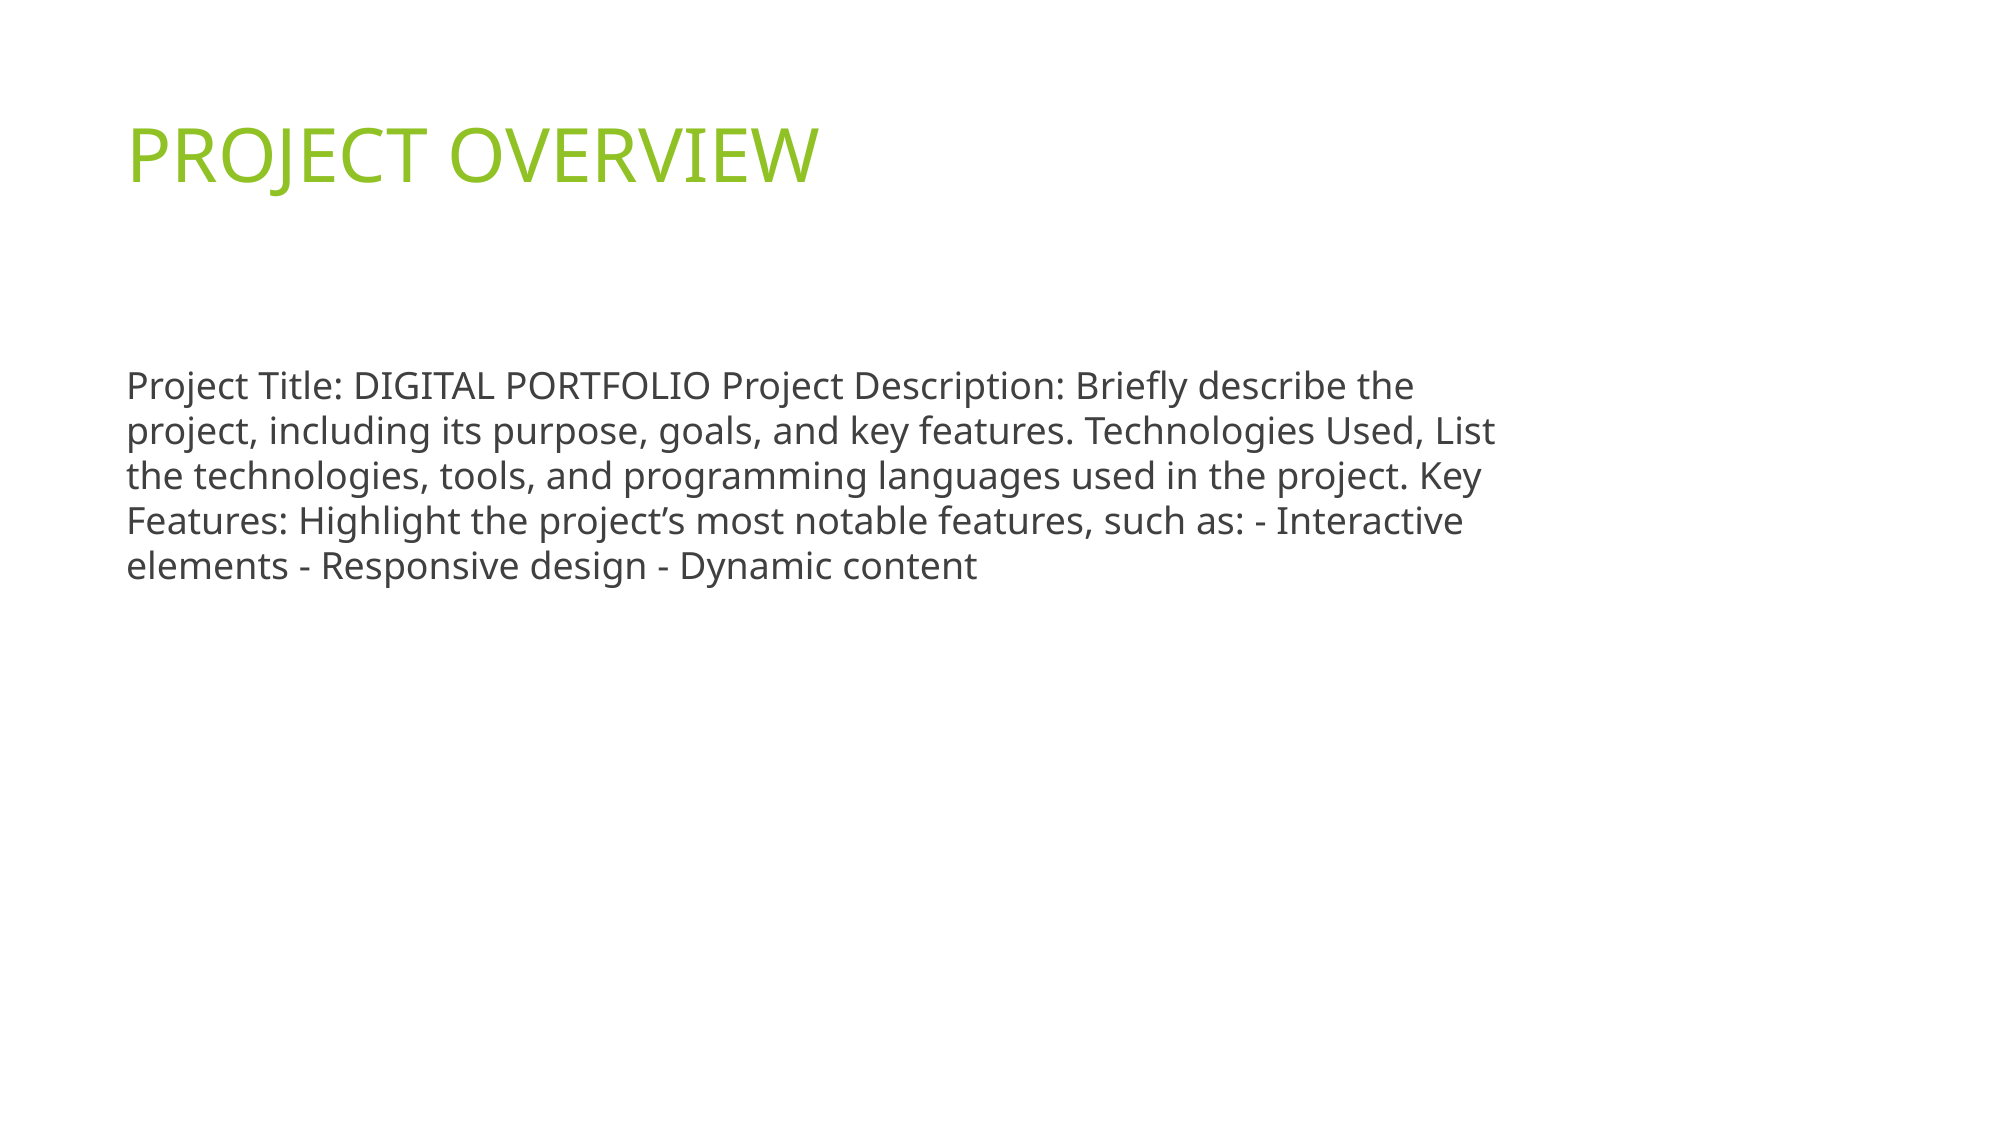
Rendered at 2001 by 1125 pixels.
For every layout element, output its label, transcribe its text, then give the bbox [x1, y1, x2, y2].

title PROJECT OVERVIEW [111, 99, 1522, 317]
list Project Title: DIGITAL PORTFOLIO Project Description: Briefly describe the project, including its purpose, goals, and key features. Technologies Used, List the technologies, tools, and programming languages used in the project. Key Features: Highlight the project’s most notable features, such as: - Interactive elements - Responsive design - Dynamic content [111, 354, 1522, 992]
